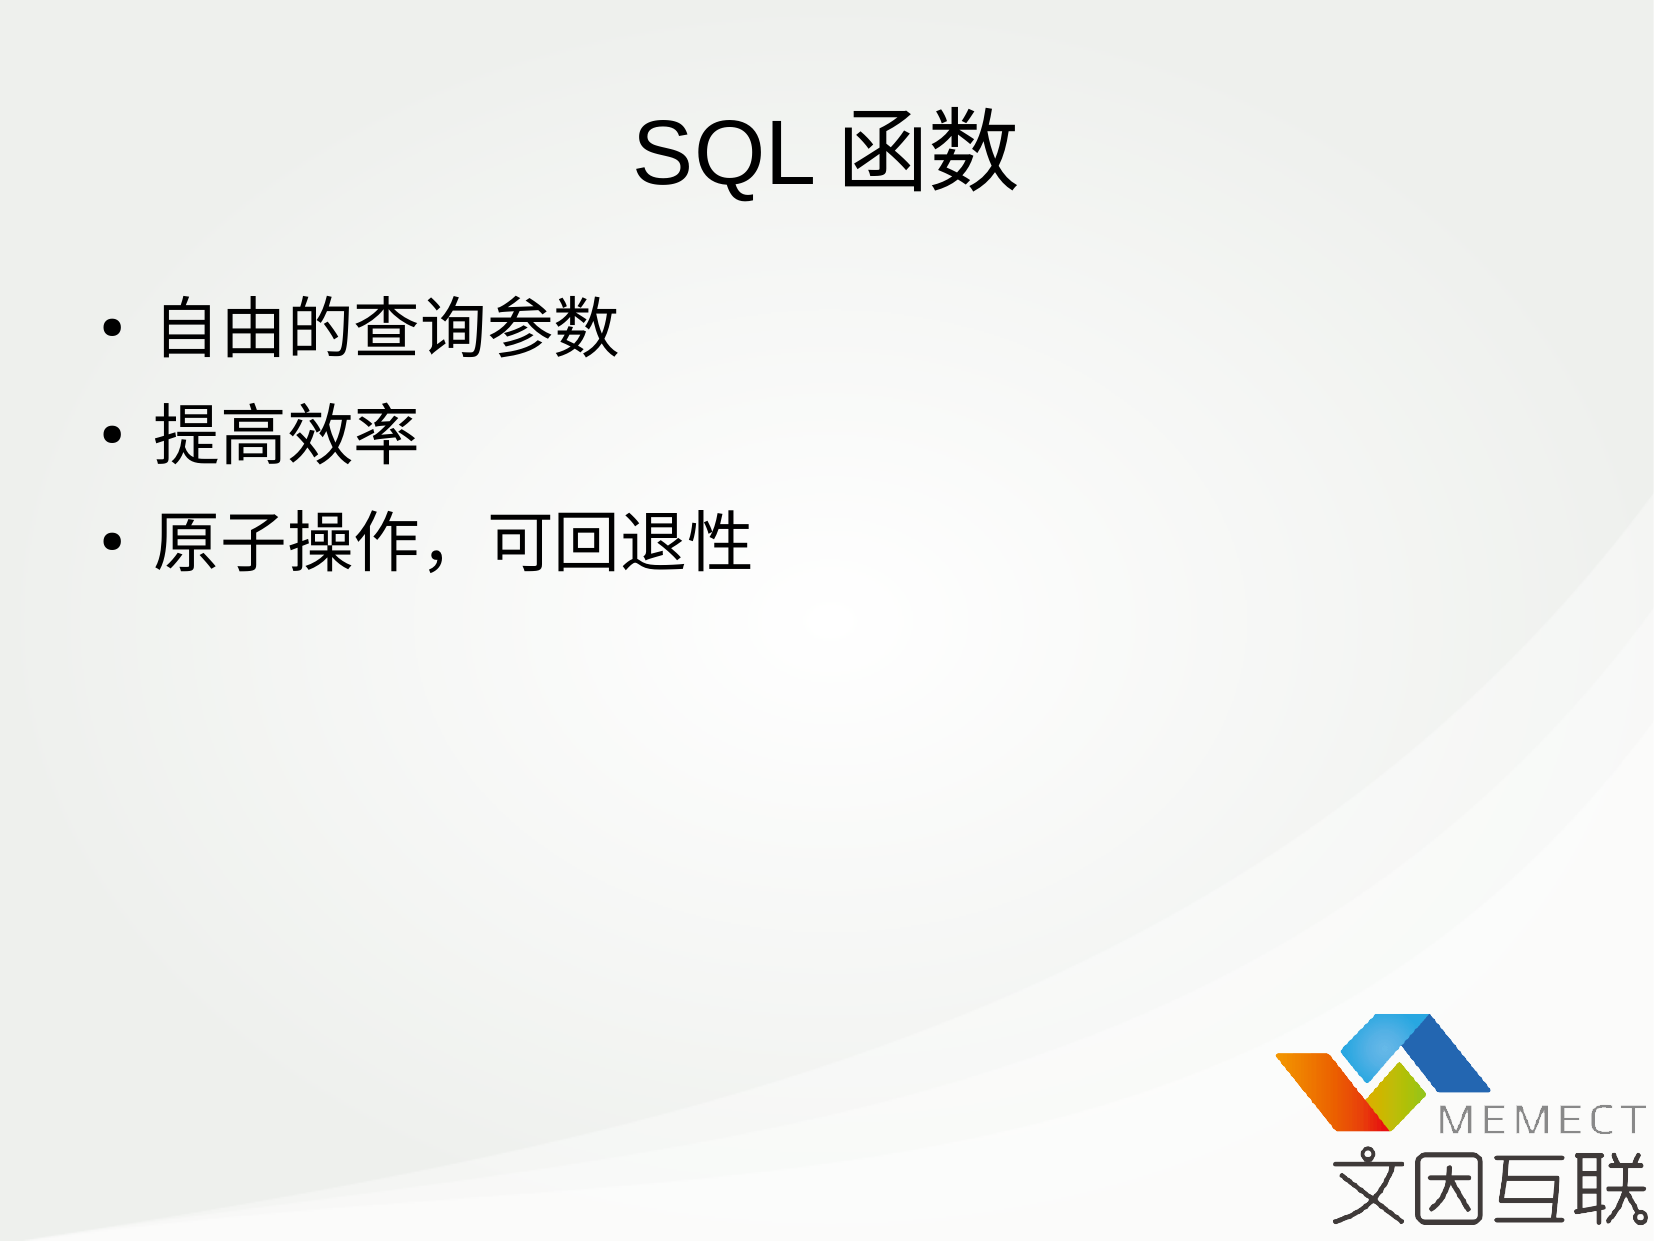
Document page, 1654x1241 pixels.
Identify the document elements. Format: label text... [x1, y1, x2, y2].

list 自由的查询参数 提高效率 原子操作，可回退性 [82, 290, 1571, 1010]
picture [0, 0, 1654, 1241]
title SQL函数 [82, 49, 1571, 257]
